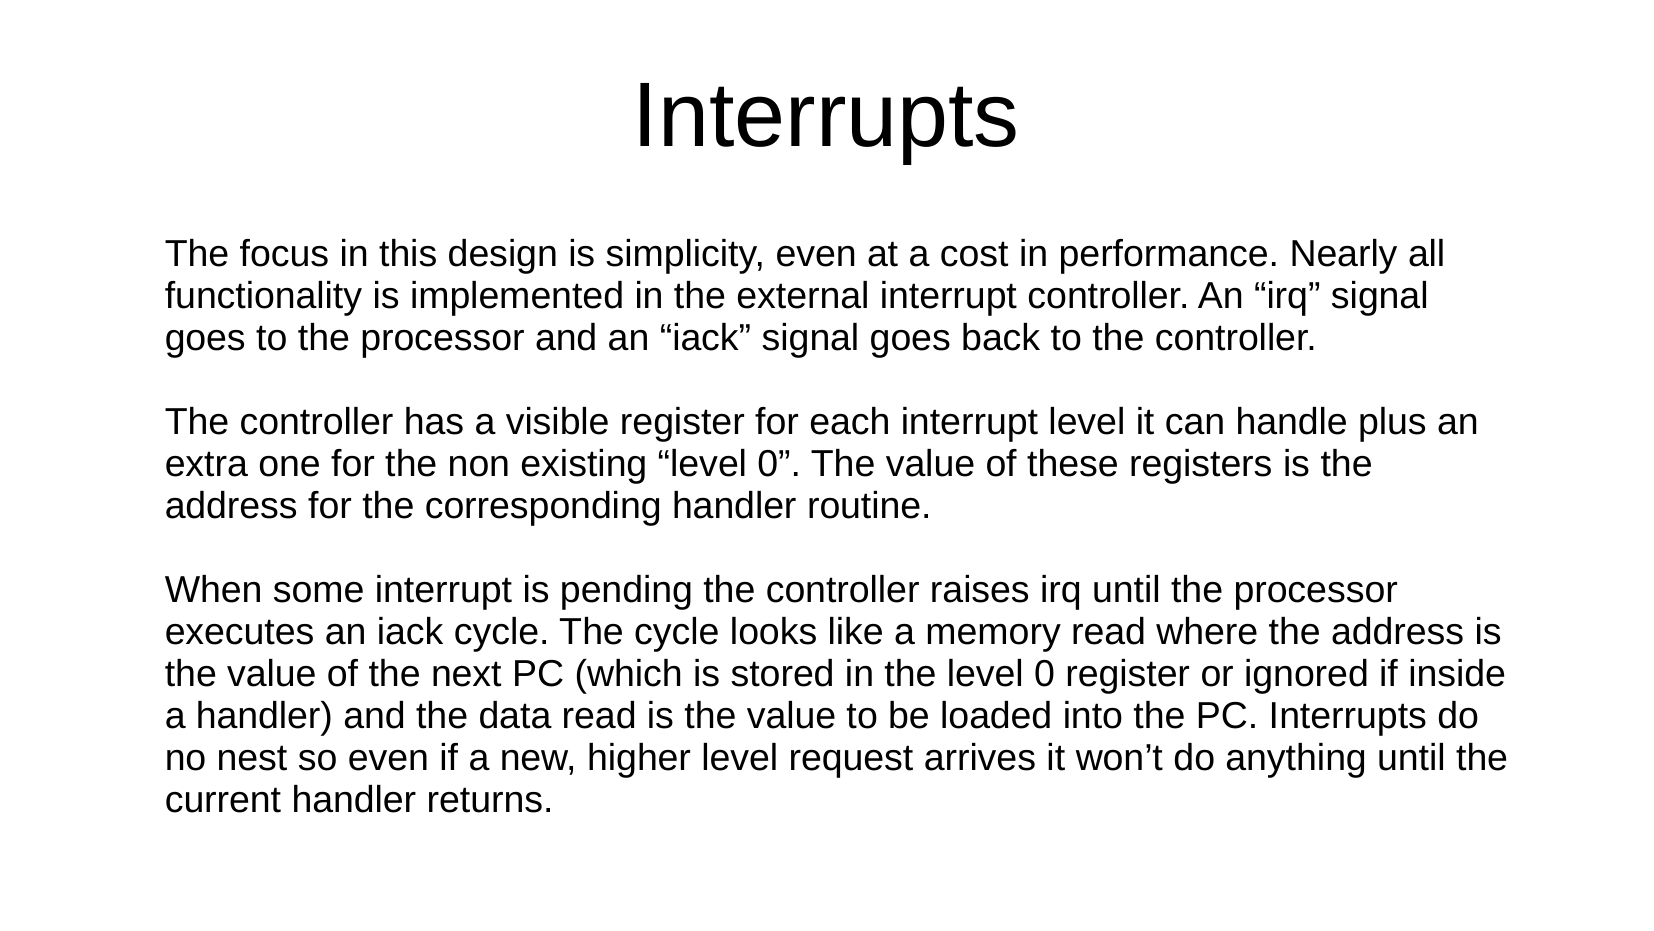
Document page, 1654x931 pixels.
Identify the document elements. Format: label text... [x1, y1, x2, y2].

text_box The focus in this design is simplicity, even at a cost in performance. Nearly all functionality is implemented in the external interrupt controller. An “irq” signal goes to the processor and an “iack” signal goes back to the controller. The controller has a visible register for each interrupt level it can handle plus an extra one for the non existing “level 0”. The value of these registers is the address for the corresponding handler routine. When some interrupt is pending the controller raises irq until the processor executes an iack cycle. The cycle looks like a memory read where the address is the value of the next PC (which is stored in the level 0 register or ignored if inside a handler) and the data read is the value to be loaded into the PC. Interrupts do no nest so even if a new, higher level request arrives it won’t do anything until the current handler returns. [150, 225, 1531, 828]
title Interrupts [82, 37, 1571, 193]
